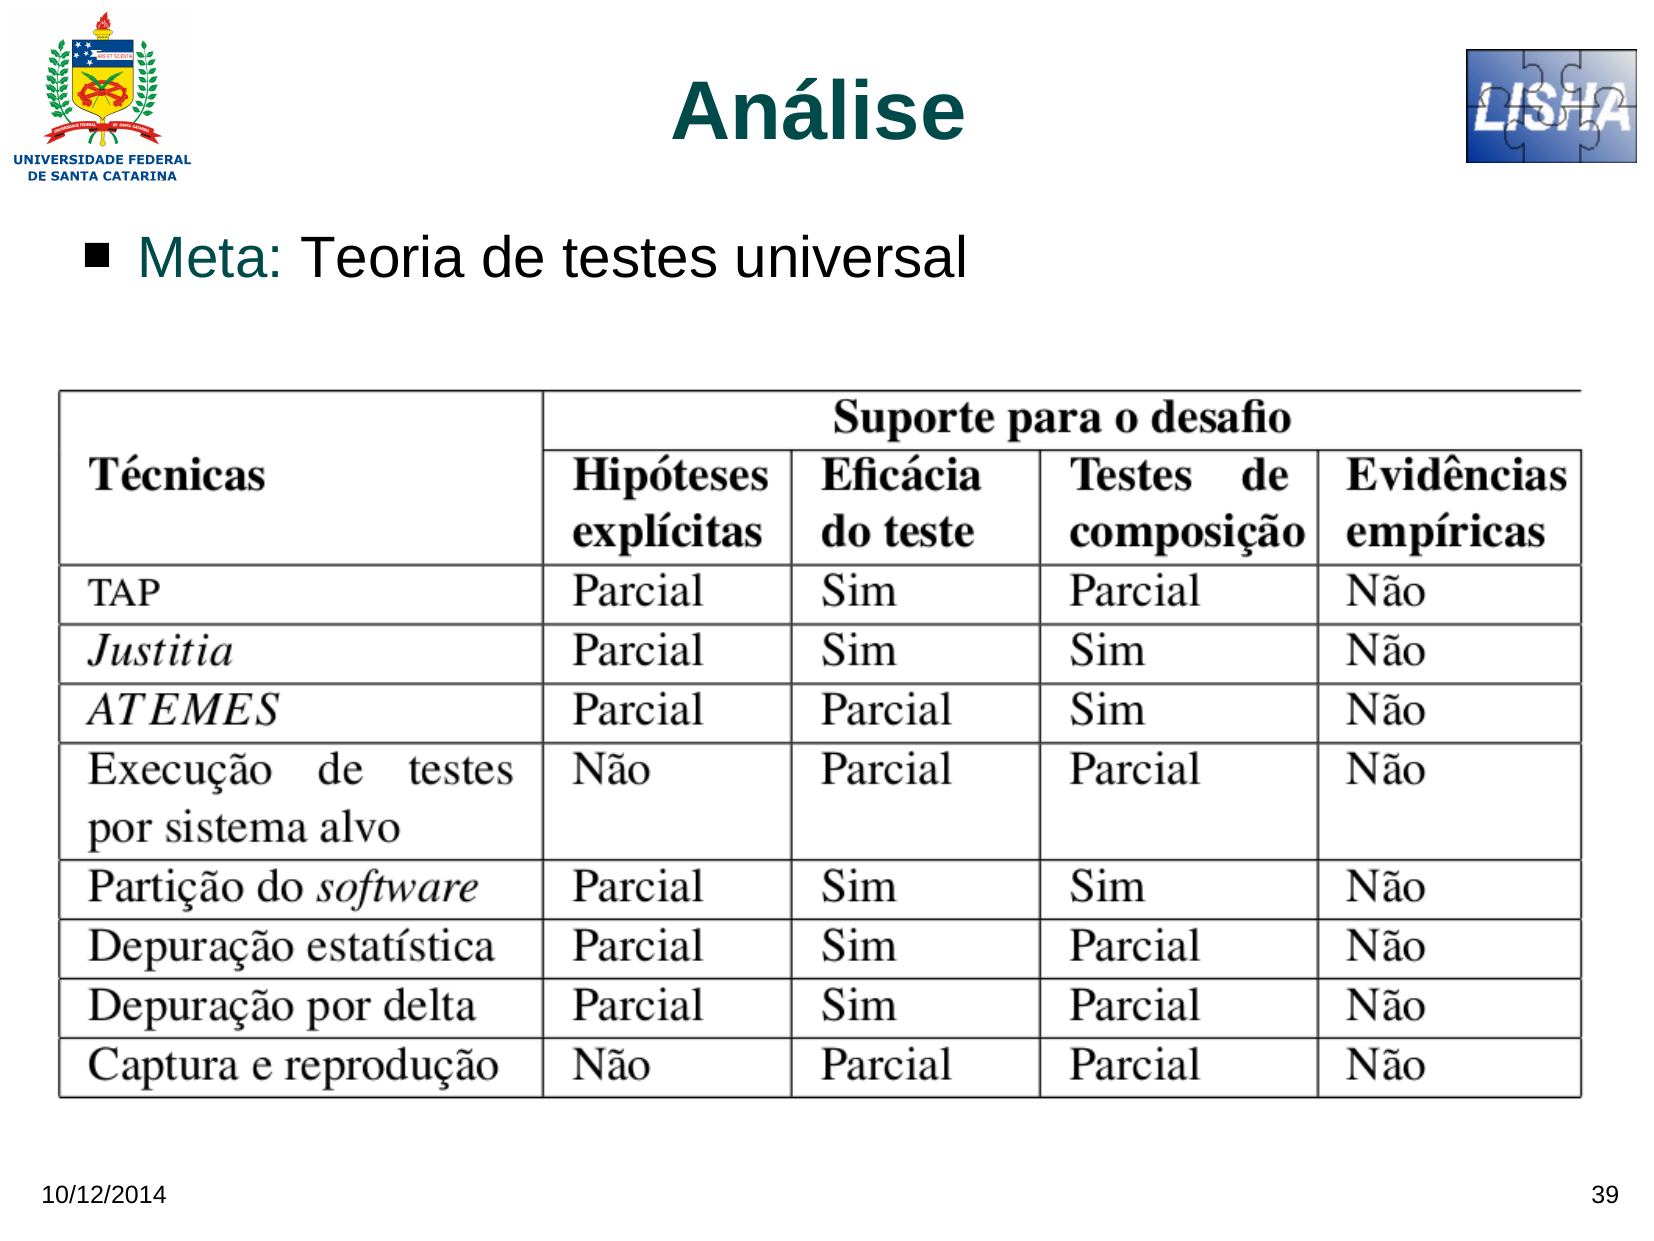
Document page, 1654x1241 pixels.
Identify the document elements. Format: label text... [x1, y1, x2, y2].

title Análise [212, 61, 1426, 174]
picture [49, 387, 1590, 1108]
picture [1466, 49, 1637, 163]
list Meta: Teoria de testes universal [37, 225, 1613, 1163]
picture [13, 6, 191, 181]
